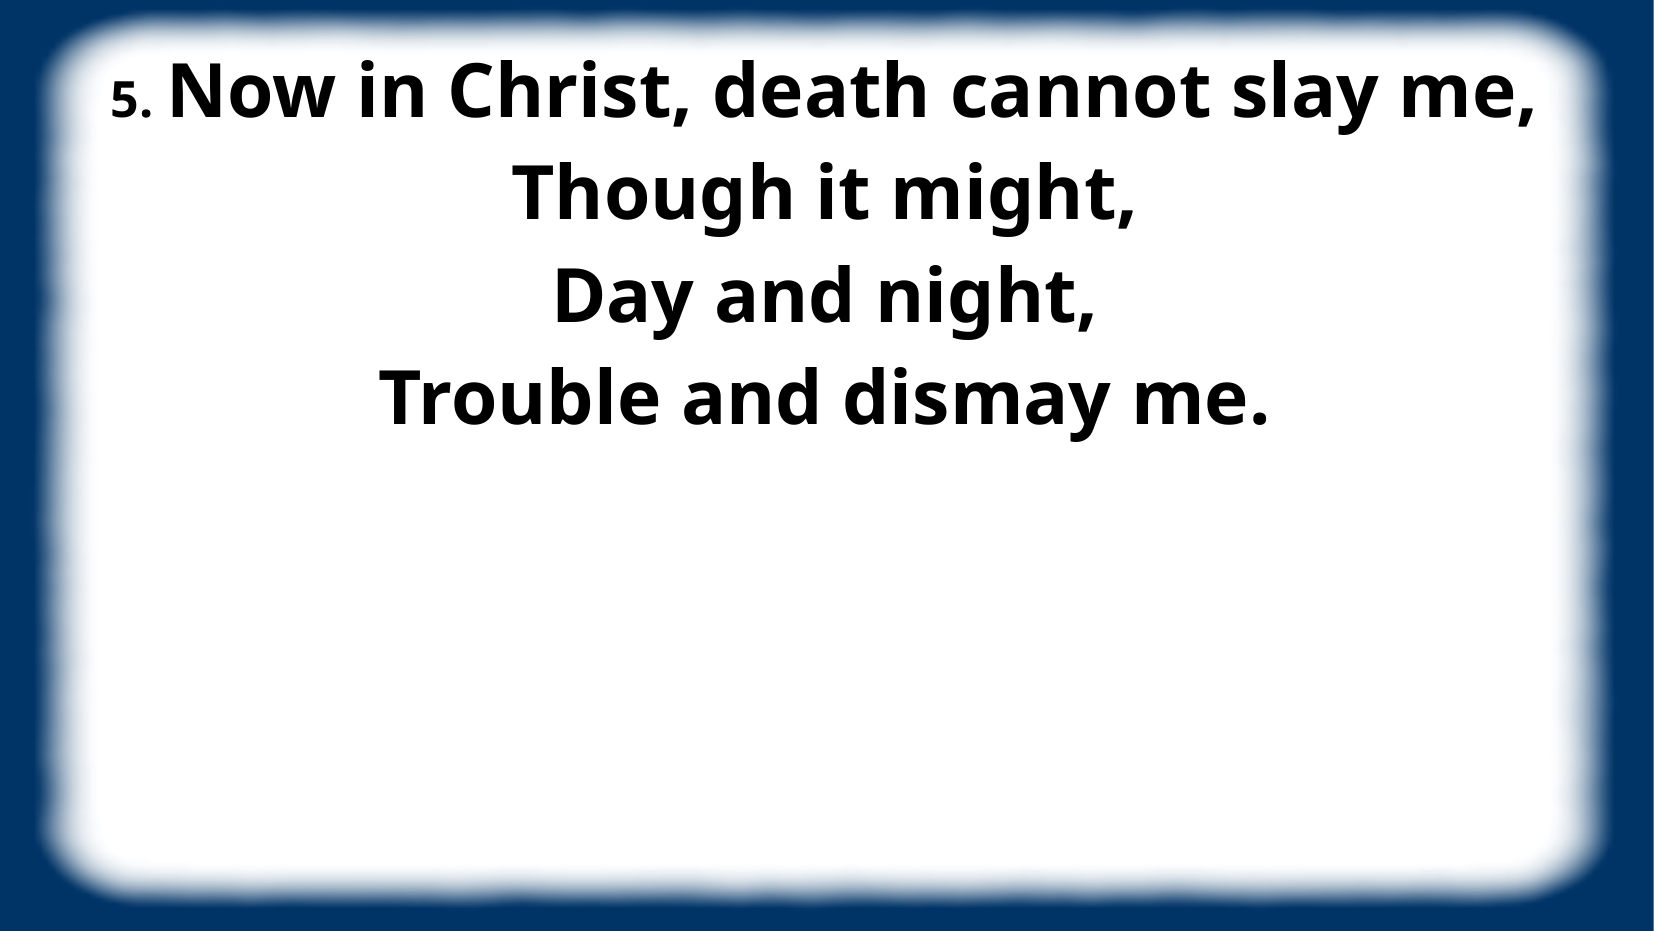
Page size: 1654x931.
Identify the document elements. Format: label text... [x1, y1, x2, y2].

picture [0, 0, 1654, 931]
text_box 5. Now in Christ, death cannot slay me, Though it might, Day and night, Trouble and dismay me. [75, 30, 1576, 445]
